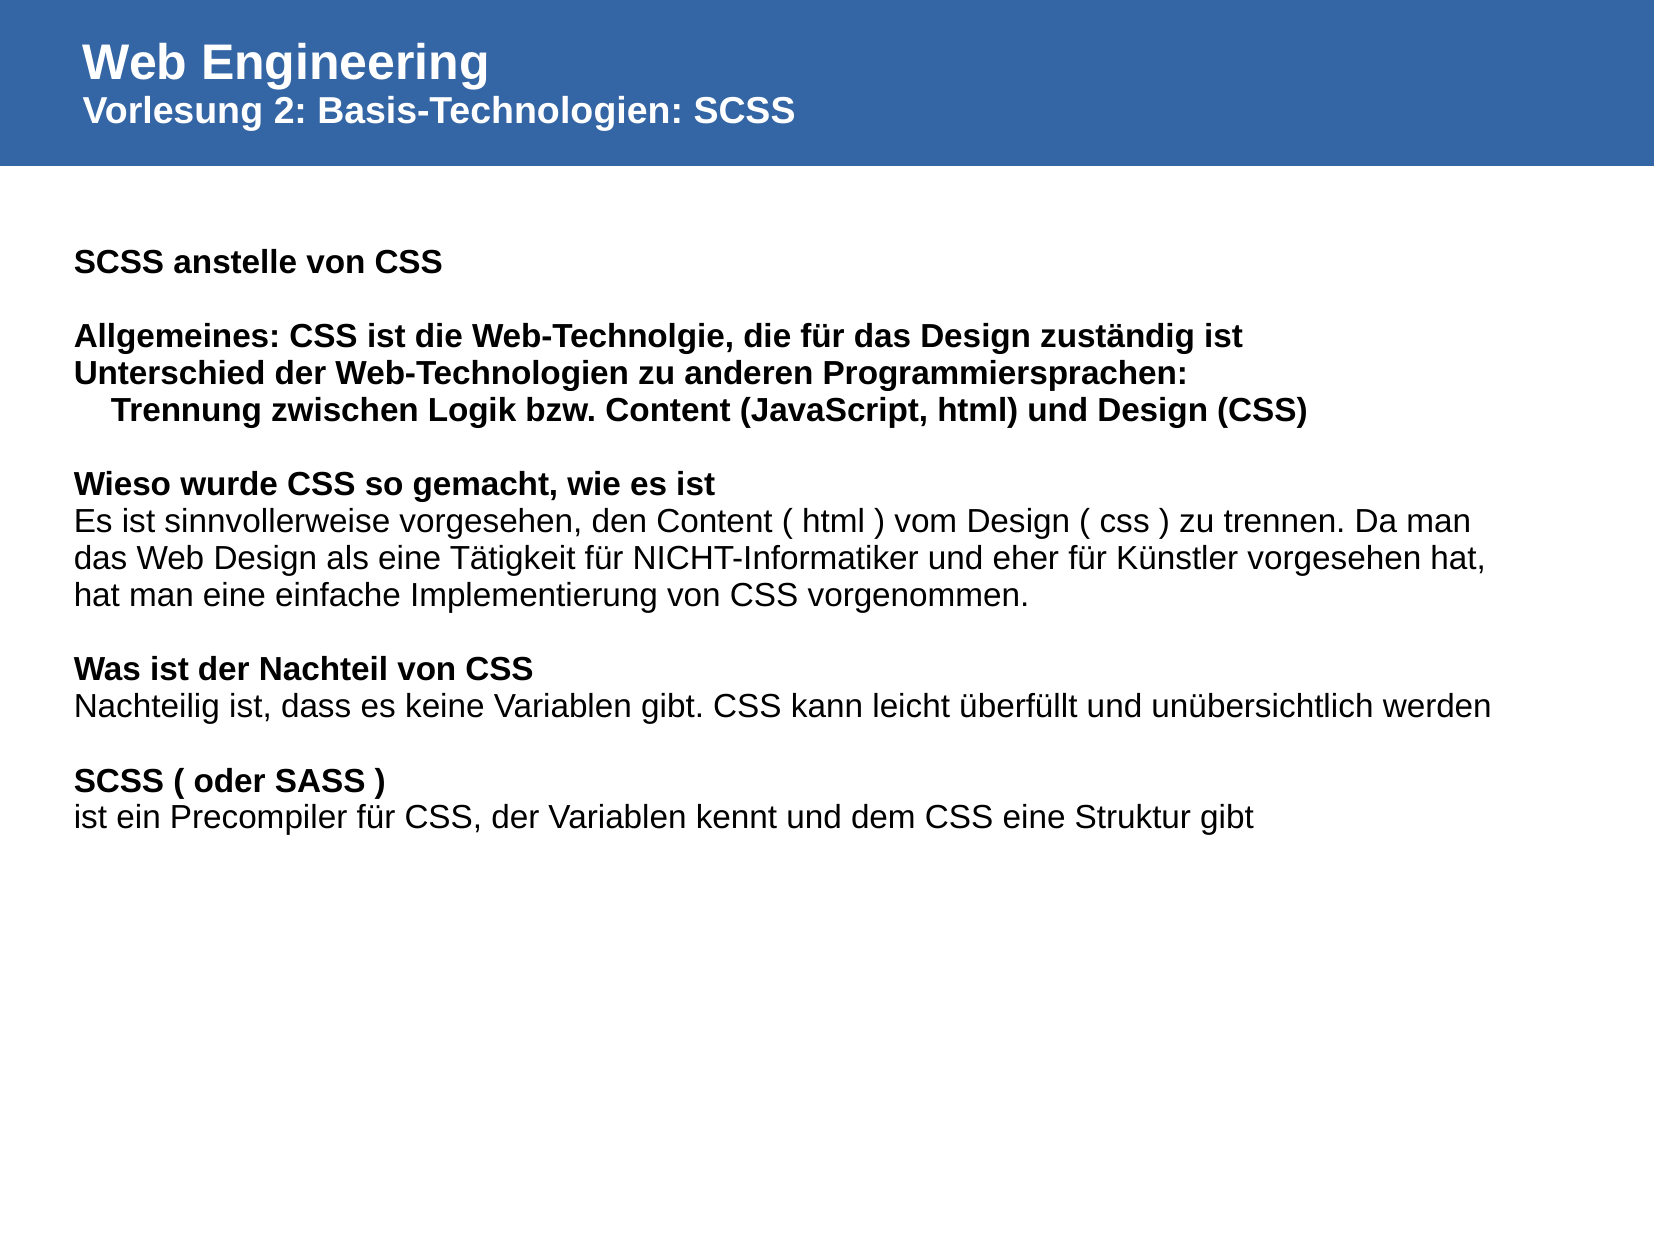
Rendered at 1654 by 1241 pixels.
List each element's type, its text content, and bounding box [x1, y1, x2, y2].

text_box SCSS anstelle von CSS Allgemeines: CSS ist die Web-Technolgie, die für das Design zuständig ist Unterschied der Web-Technologien zu anderen Programmiersprachen: Trennung zwischen Logik bzw. Content (JavaScript, html) und Design (CSS) Wieso wurde CSS so gemacht, wie es ist Es ist sinnvollerweise vorgesehen, den Content ( html ) vom Design ( css ) zu trennen. Da man das Web Design als eine Tätigkeit für NICHT-Informatiker und eher für Künstler vorgesehen hat, hat man eine einfache Implementierung von CSS vorgenommen. Was ist der Nachteil von CSS Nachteilig ist, dass es keine Variablen gibt. CSS kann leicht überfüllt und unübersichtlich werden SCSS ( oder SASS ) ist ein Precompiler für CSS, der Variablen kennt und dem CSS eine Struktur gibt [59, 236, 1510, 918]
title Web Engineering Vorlesung 2: Basis-Technologien: SCSS [82, 0, 1571, 166]
